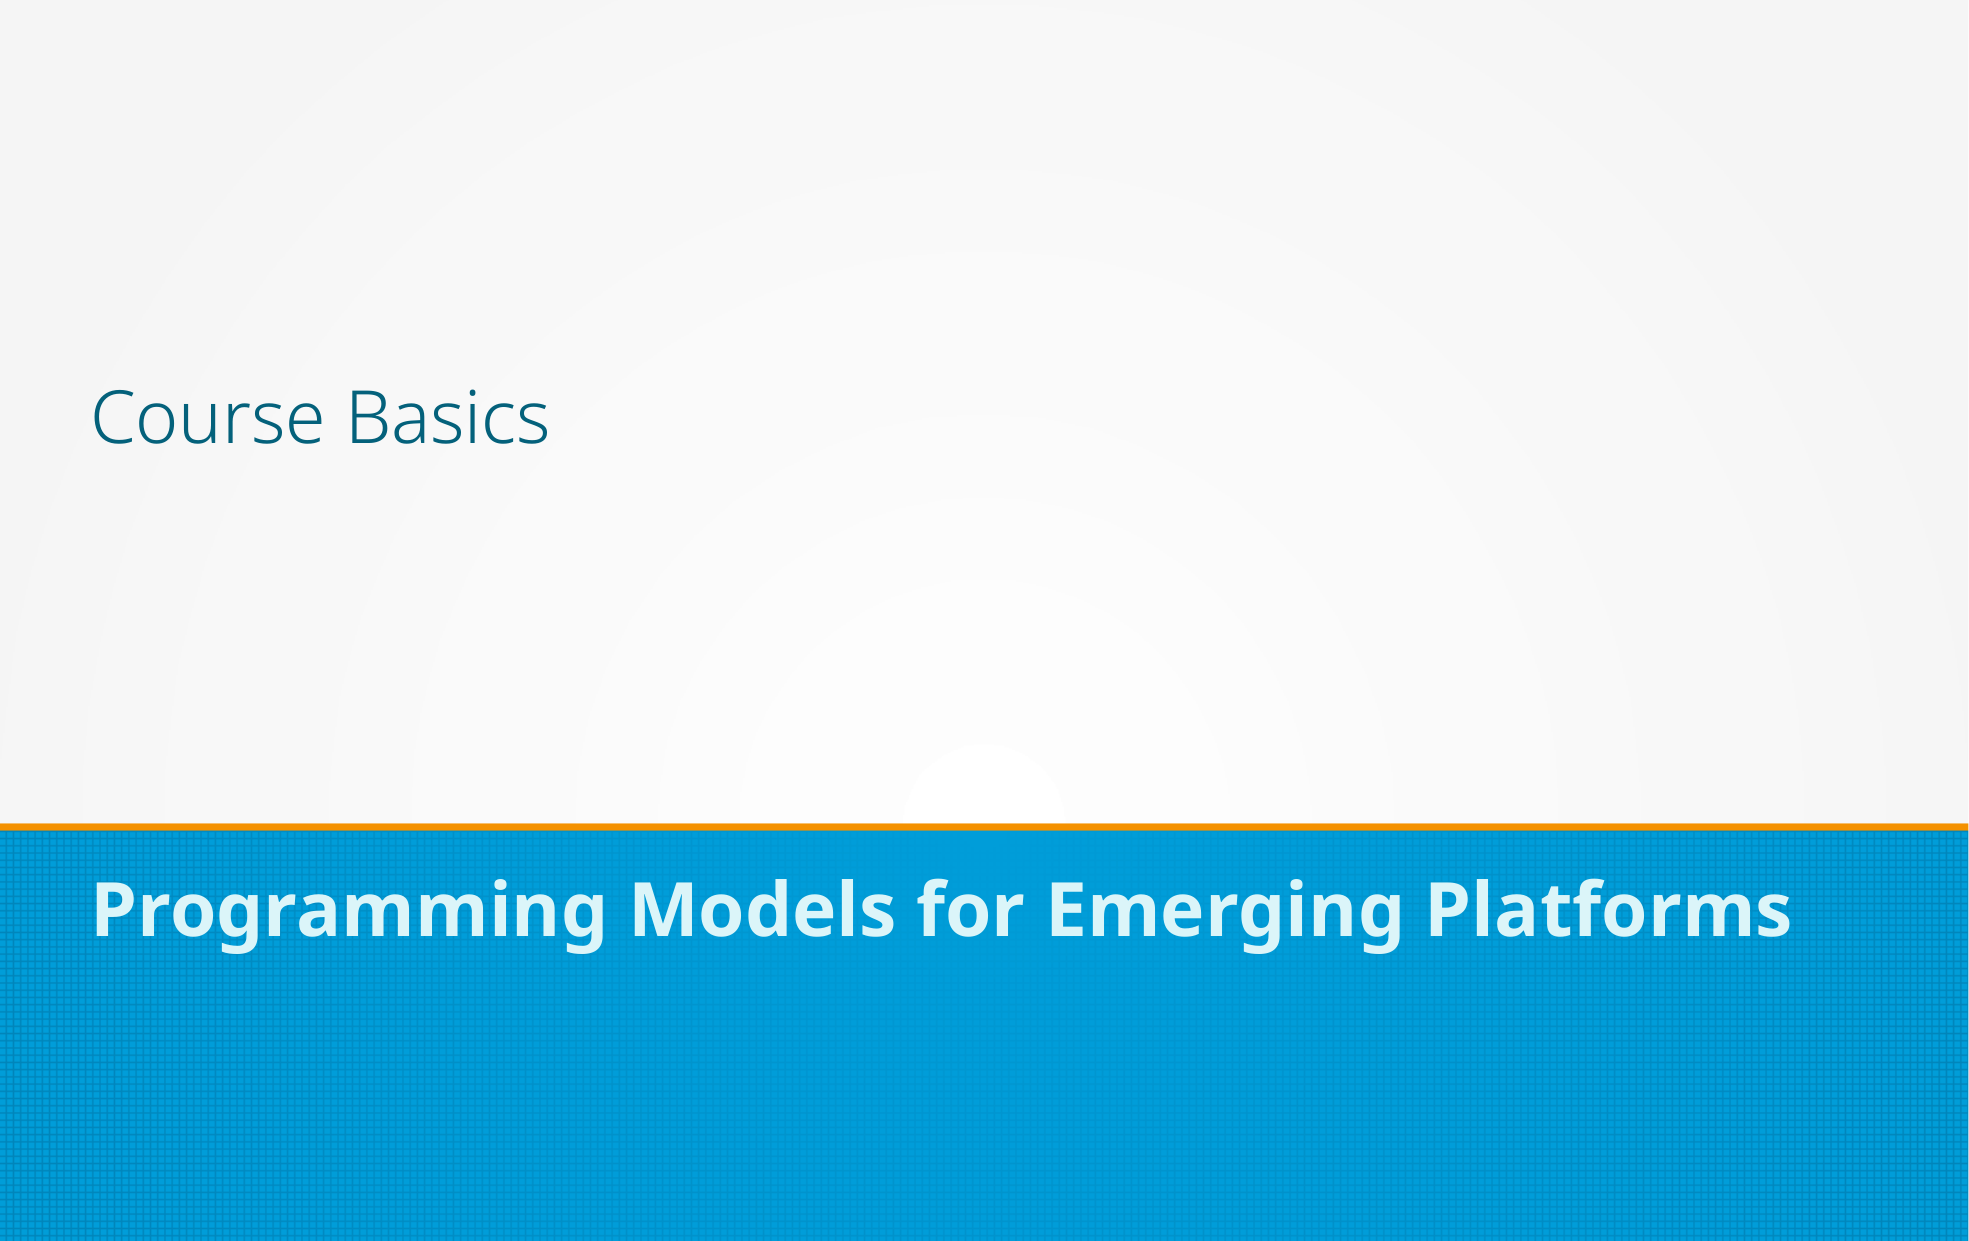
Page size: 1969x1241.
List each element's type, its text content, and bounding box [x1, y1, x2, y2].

picture [0, 0, 1969, 830]
title Course Basics [90, 363, 1862, 466]
subtitle Programming Models for Emerging Platforms [90, 855, 1861, 1111]
